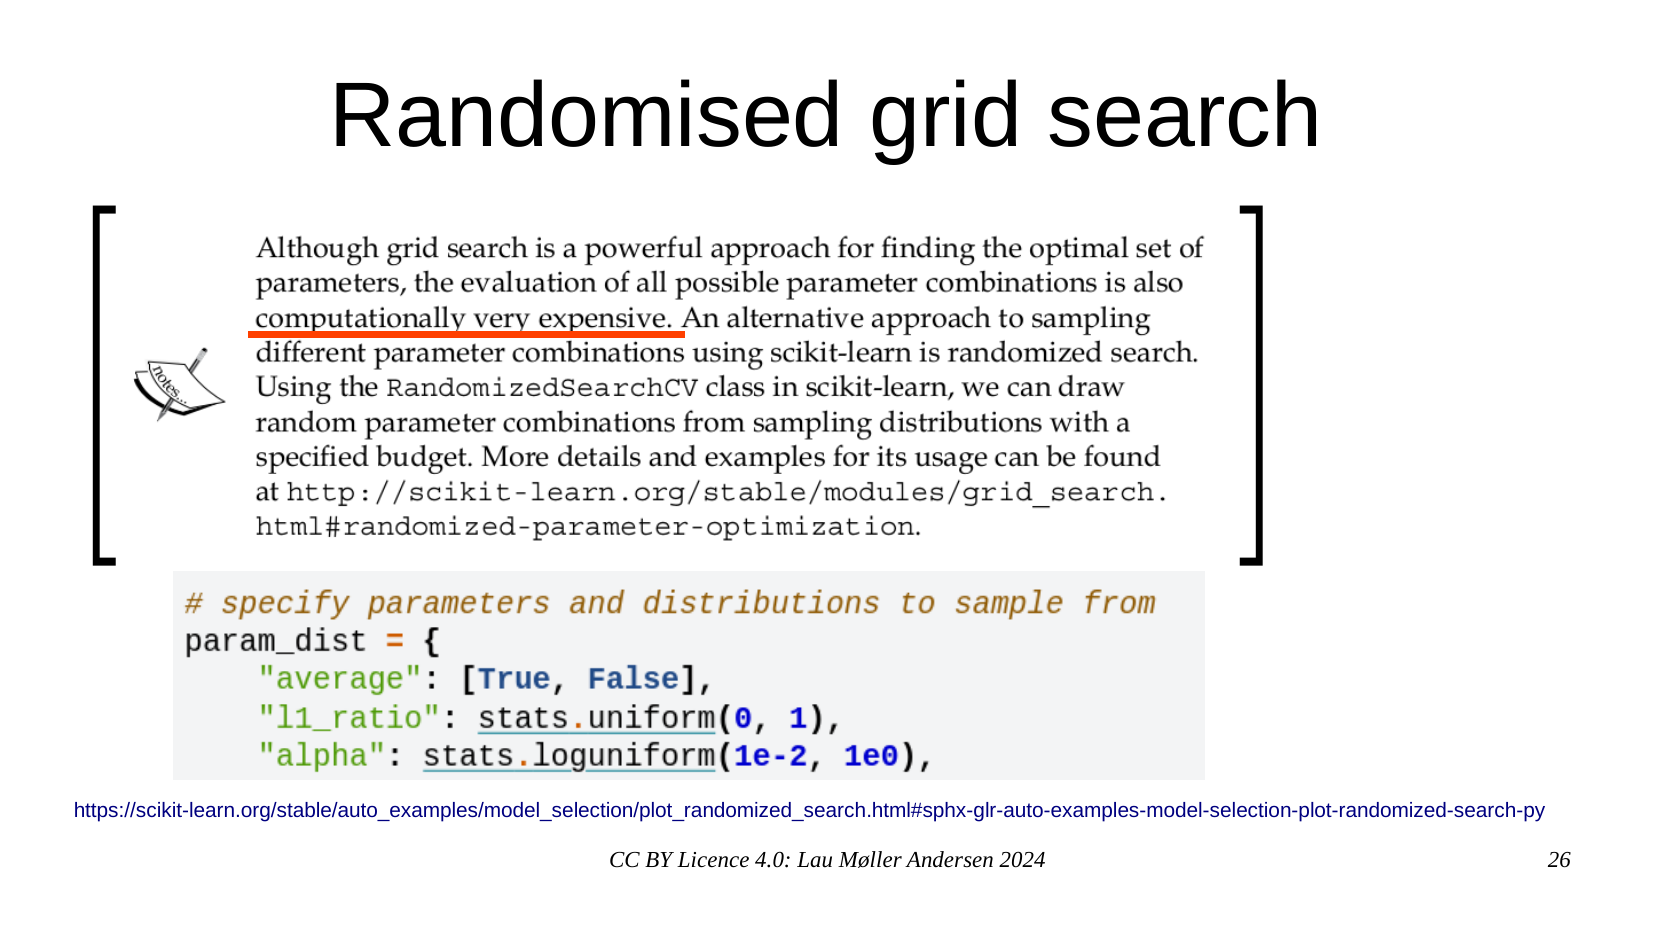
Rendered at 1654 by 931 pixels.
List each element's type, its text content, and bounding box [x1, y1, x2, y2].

title Randomised grid search [82, 37, 1571, 193]
picture [70, 185, 1288, 780]
text_box https://scikit-learn.org/stable/auto_examples/model_selection/plot_randomized_search.html#sphx-glr-auto-examples-model-selection-plot-randomized-search-py [59, 791, 1654, 839]
